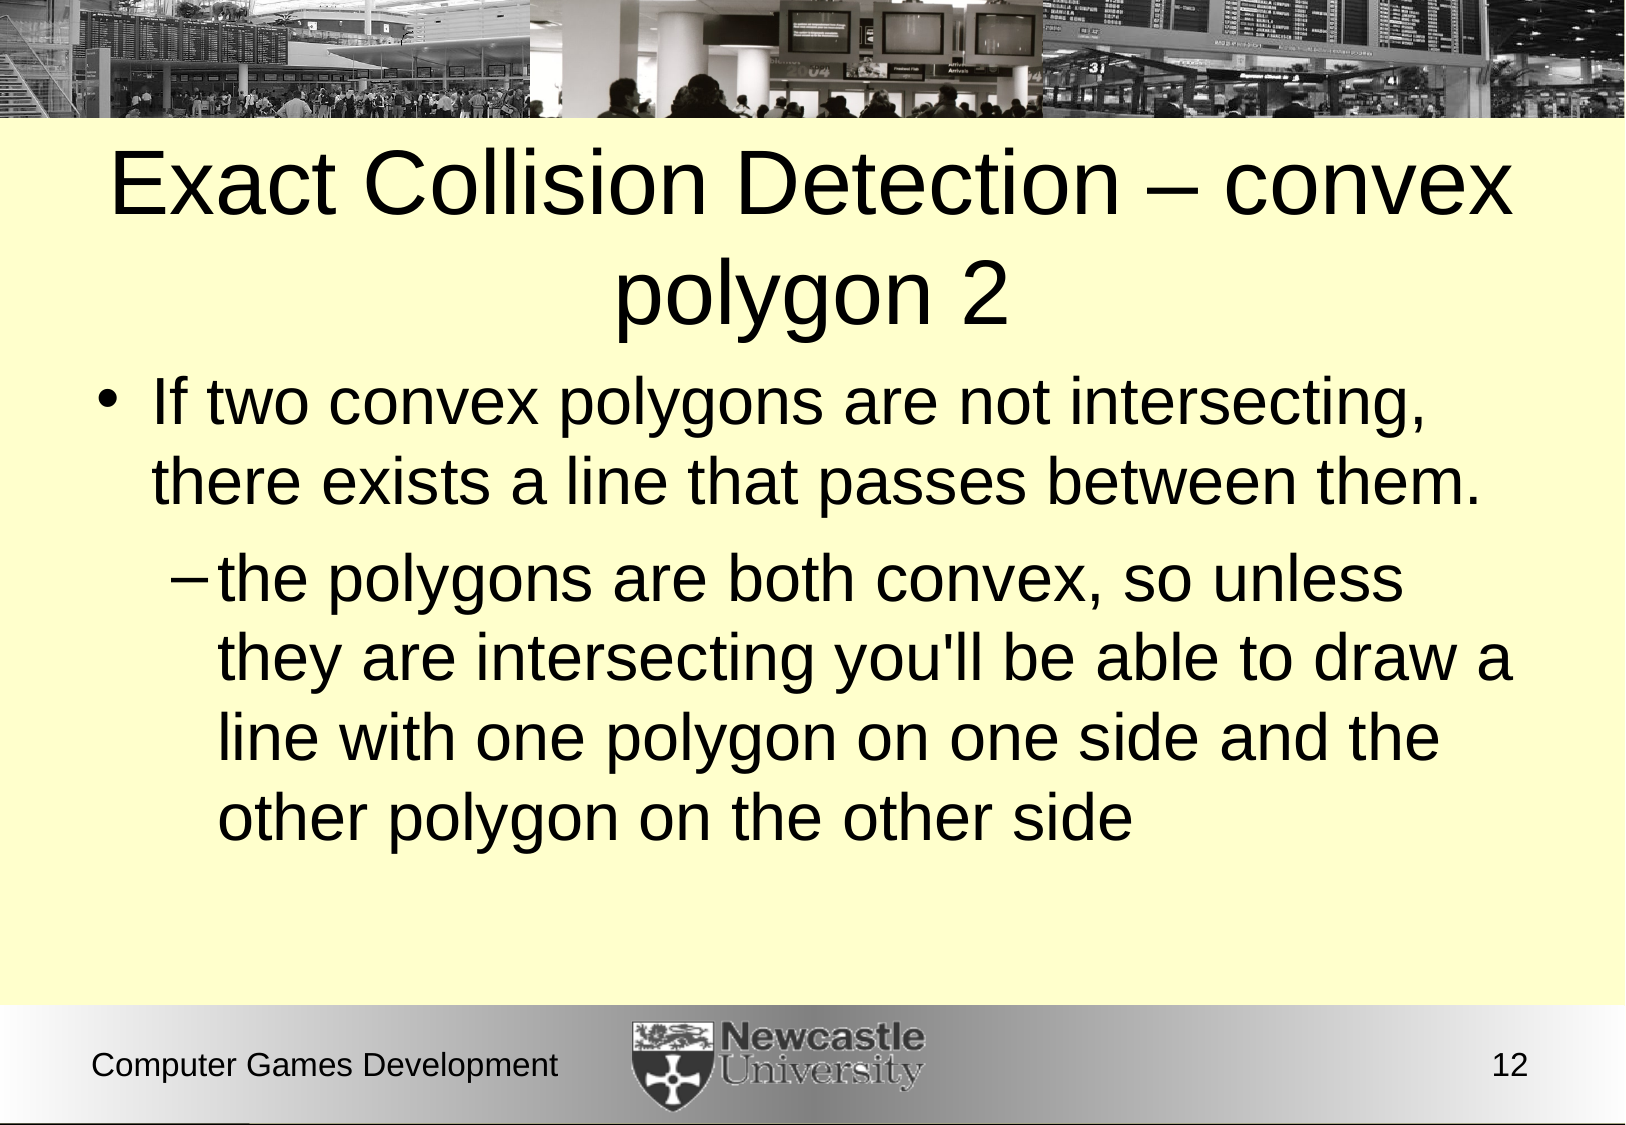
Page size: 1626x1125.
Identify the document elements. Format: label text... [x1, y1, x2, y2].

text_box If two convex polygons are not intersecting, there exists a line that passes between them. the polygons are both convex, so unless they are intersecting you'll be able to draw a line with one polygon on one side and the other polygon on the other side [81, 350, 1544, 984]
text_box Exact Collision Detection – convex polygon 2 [81, 114, 1544, 350]
text_box <number> [1164, 1024, 1544, 1103]
text_box Computer Games Development [67, 1024, 583, 1103]
picture [0, 0, 1625, 118]
